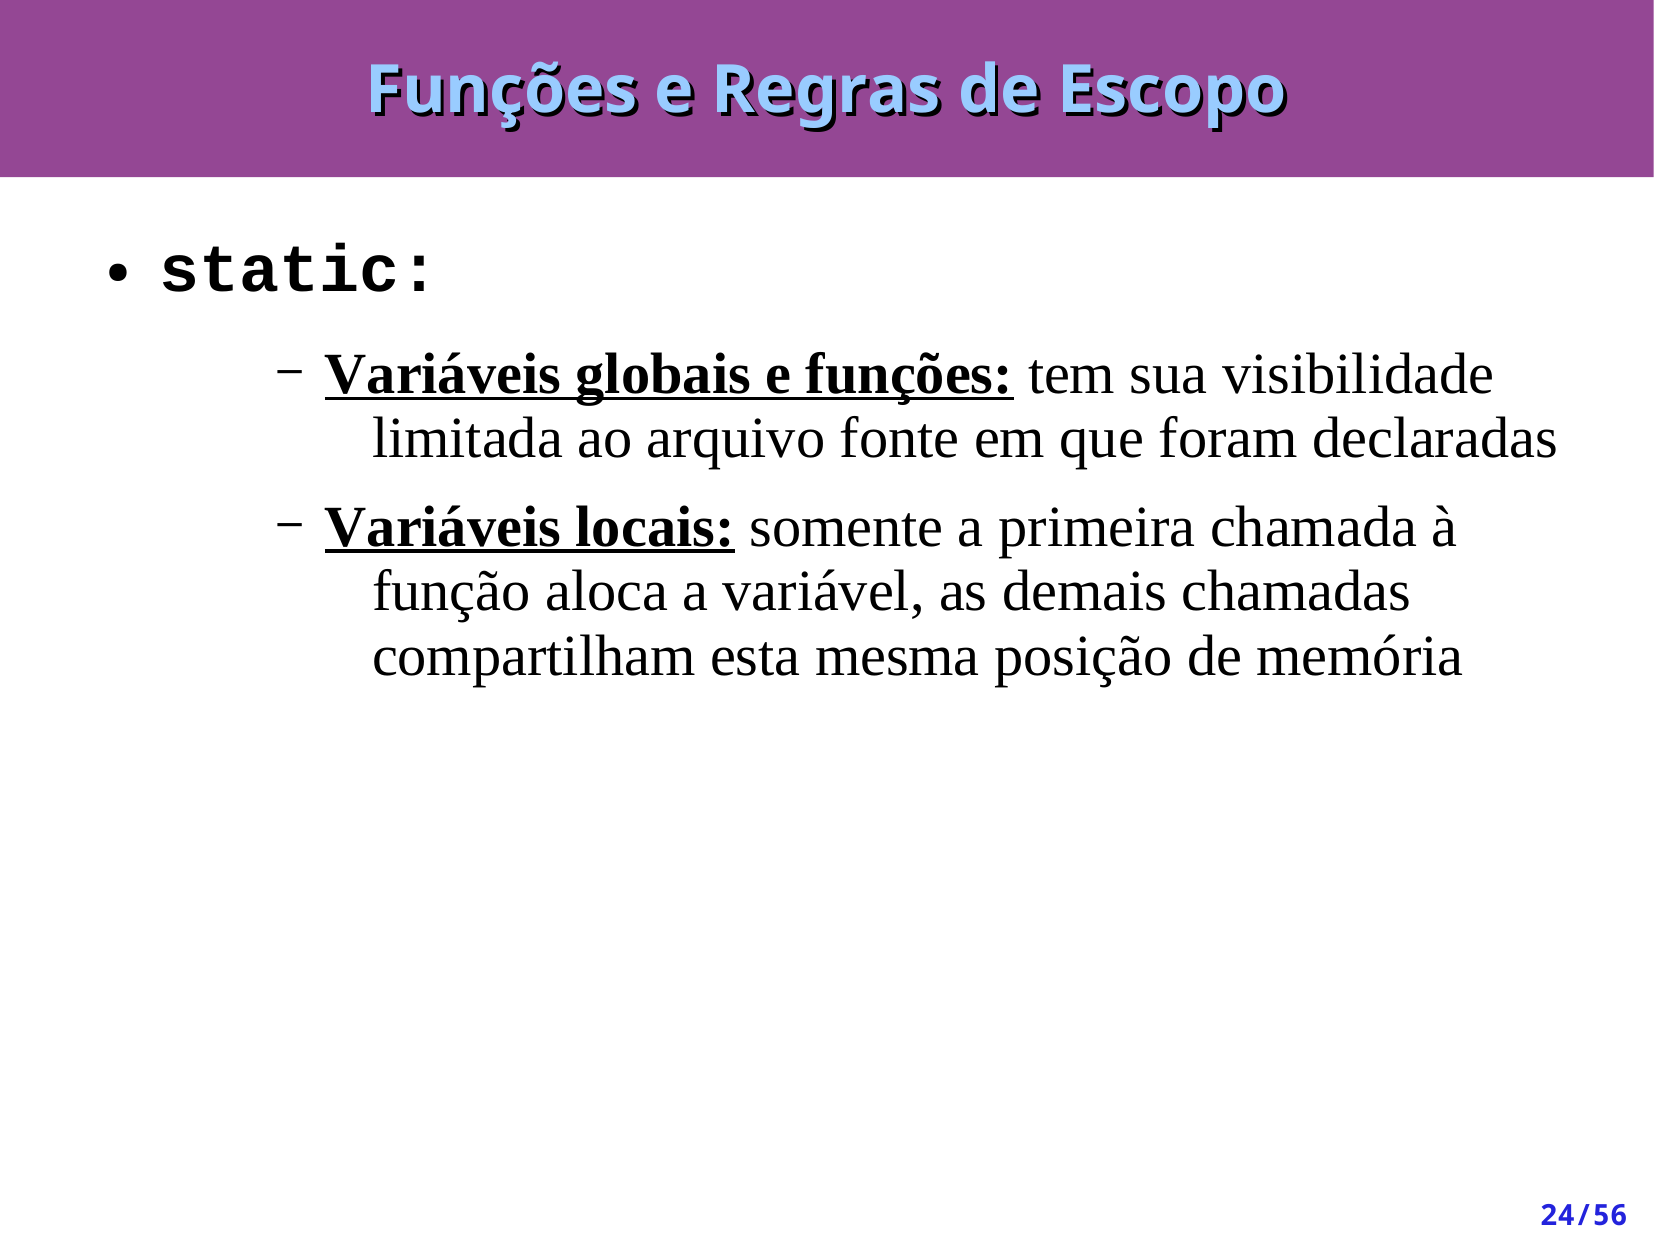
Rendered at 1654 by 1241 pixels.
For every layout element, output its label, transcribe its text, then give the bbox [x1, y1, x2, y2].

list static: Variáveis globais e funções: tem sua visibilidade limitada ao arquivo fonte em que foram declaradas Variáveis locais: somente a primeira chamada à função aloca a variável, as demais chamadas compartilham esta mesma posição de memória [88, 236, 1577, 1055]
title Funções e Regras de Escopo [82, 0, 1571, 176]
